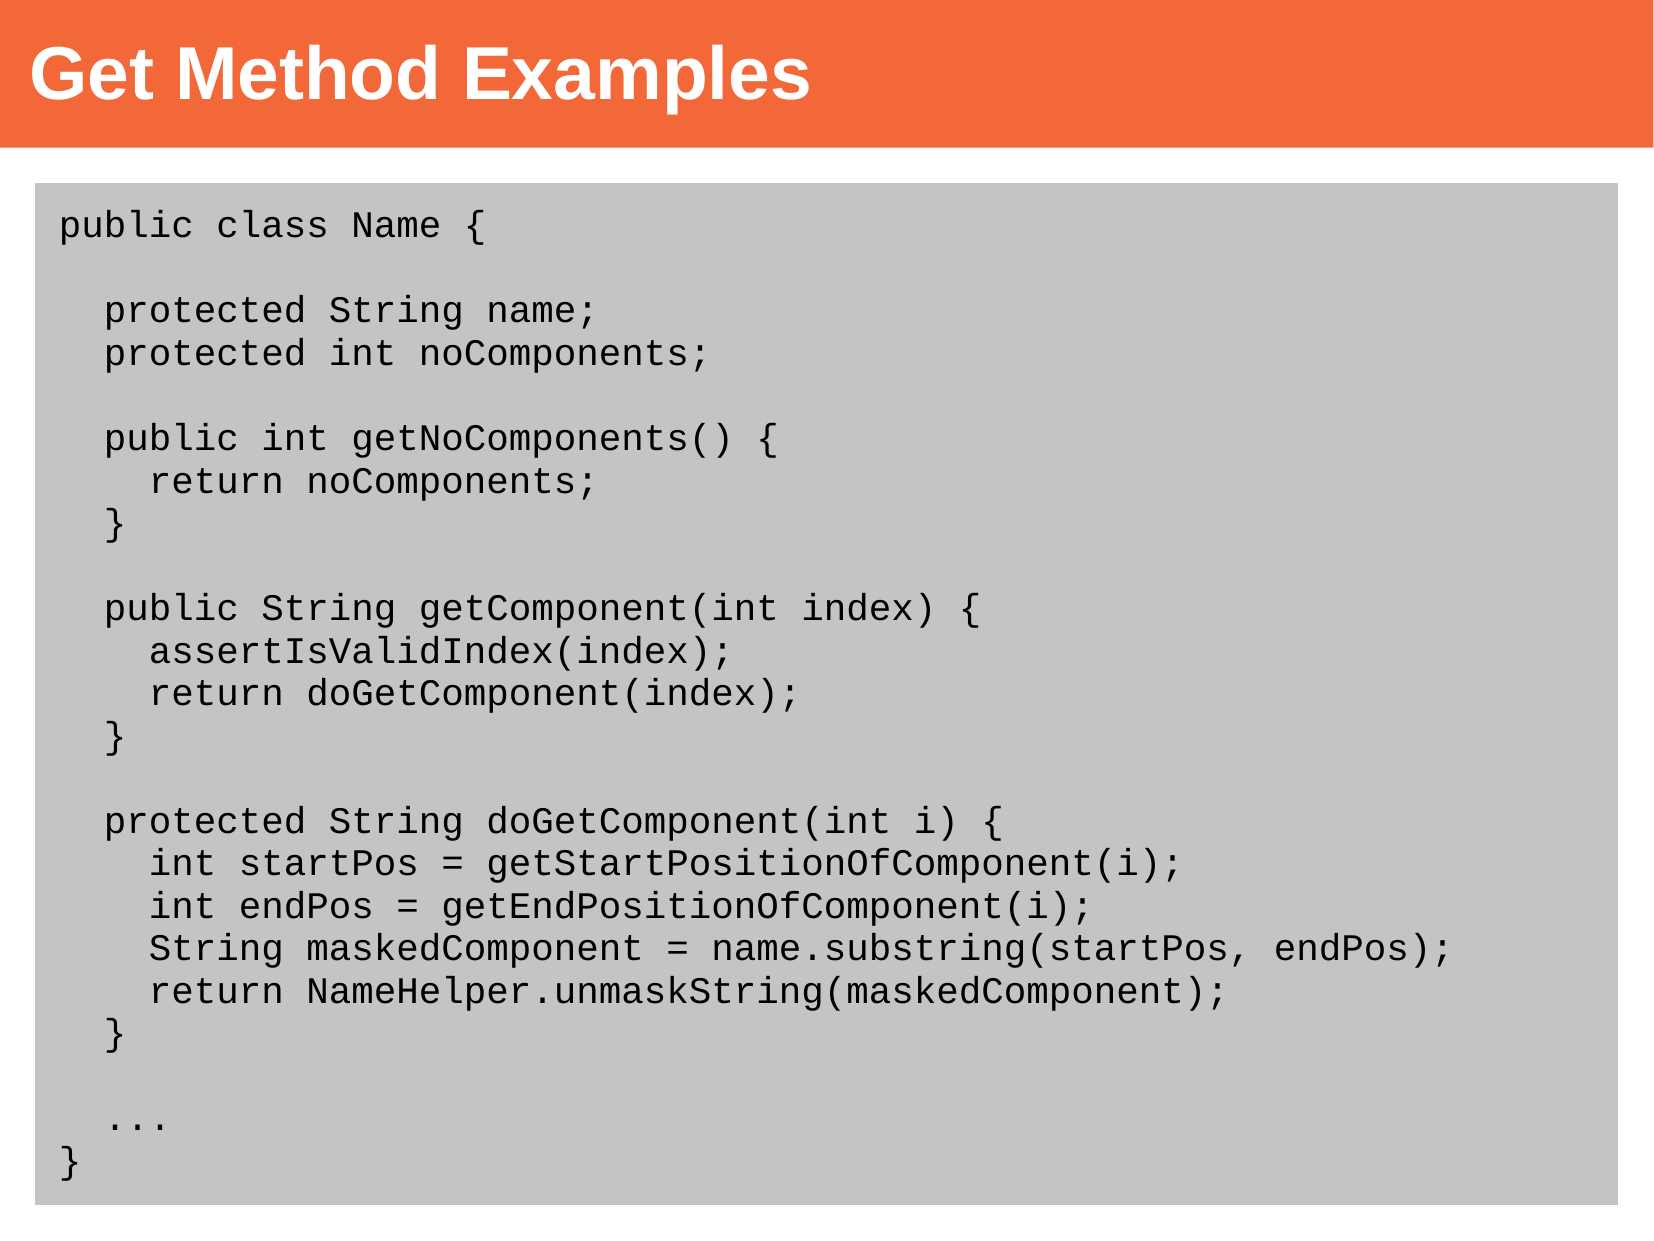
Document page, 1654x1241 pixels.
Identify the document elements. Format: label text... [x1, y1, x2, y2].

list public class Name { protected String name; protected int noComponents; public int getNoComponents() { return noComponents; } public String getComponent(int index) { assertIsValidIndex(index); return doGetComponent(index); } protected String doGetComponent(int i) { int startPos = getStartPositionOfComponent(i); int endPos = getEndPositionOfComponent(i); String maskedComponent = name.substring(startPos, endPos); return NameHelper.unmaskString(maskedComponent); } ... } [29, 177, 1625, 1211]
title Get Method Examples [0, 0, 1654, 148]
